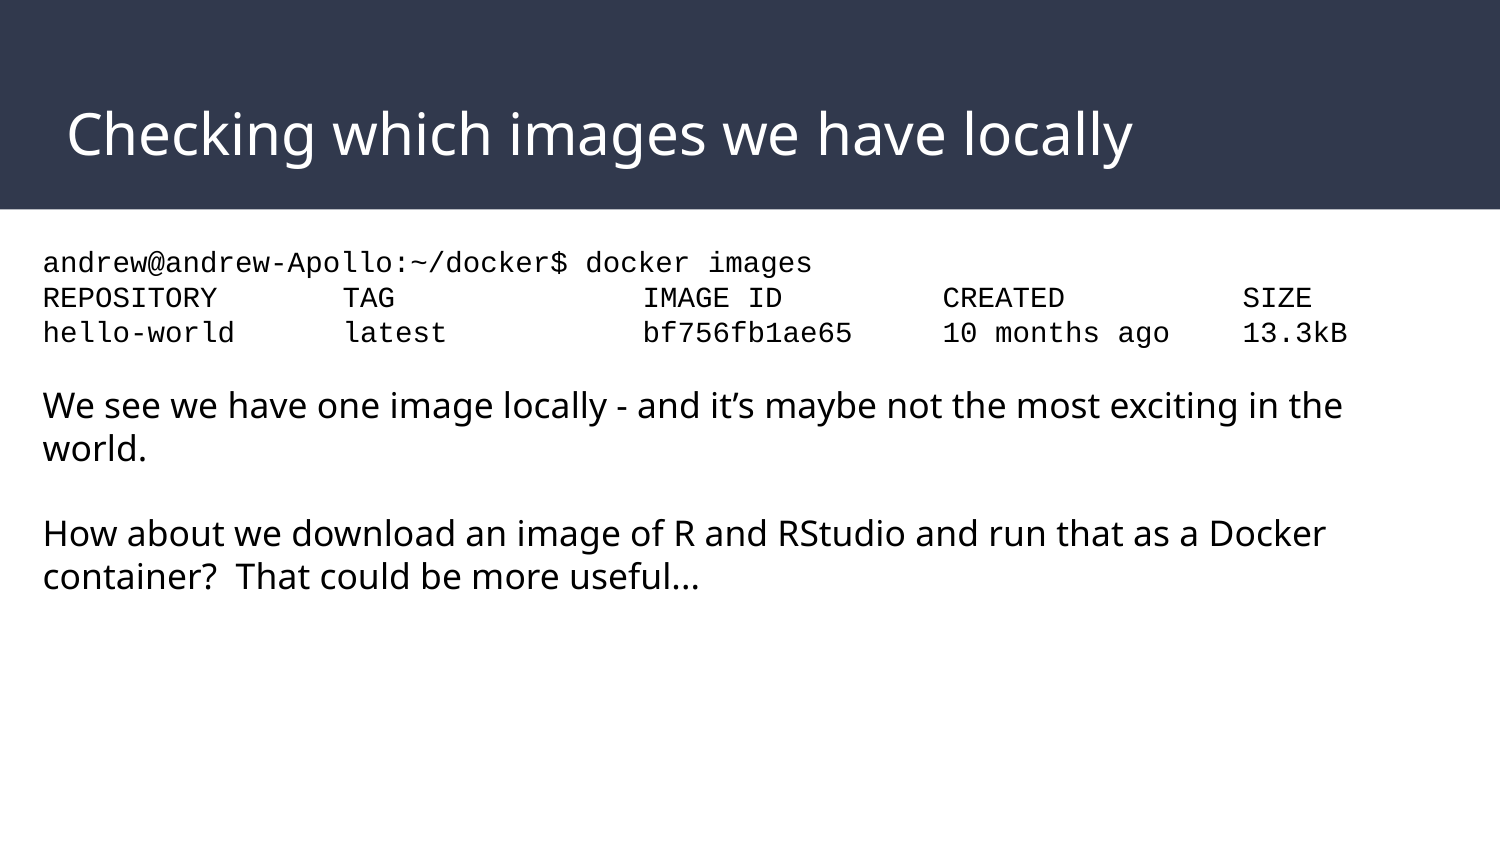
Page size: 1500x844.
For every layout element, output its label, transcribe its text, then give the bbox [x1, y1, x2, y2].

text_box andrew@andrew-Apollo:~/docker$ docker images REPOSITORY TAG IMAGE ID CREATED SIZE hello-world latest bf756fb1ae65 10 months ago 13.3kB We see we have one image locally - and it’s maybe not the most exciting in the world. How about we download an image of R and RStudio and run that as a Docker container? That could be more useful... [27, 228, 1460, 801]
title Checking which images we have locally [51, 82, 1449, 185]
